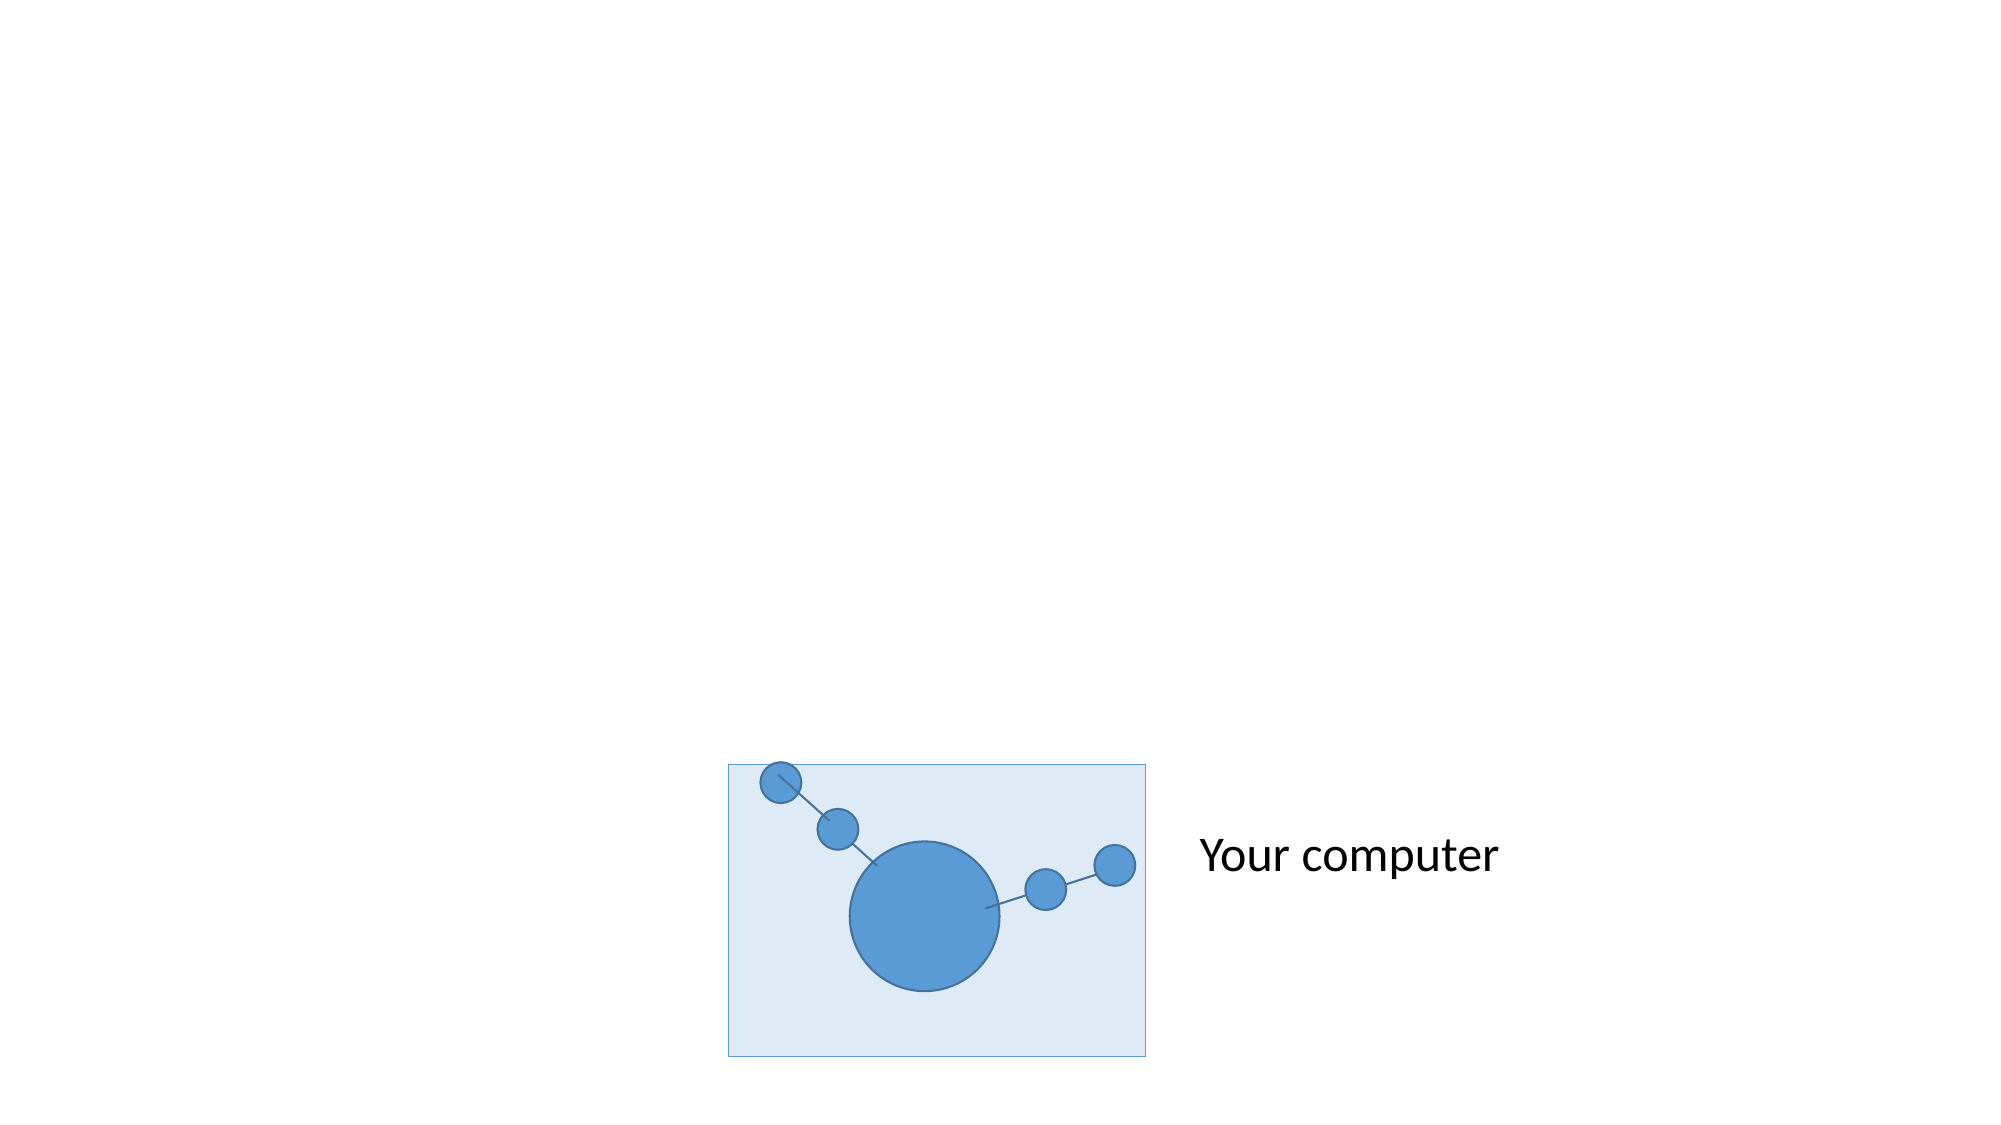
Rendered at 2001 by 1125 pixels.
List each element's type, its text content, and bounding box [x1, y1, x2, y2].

text_box [728, 762, 1146, 1057]
text_box Your computer [1124, 813, 1575, 1009]
